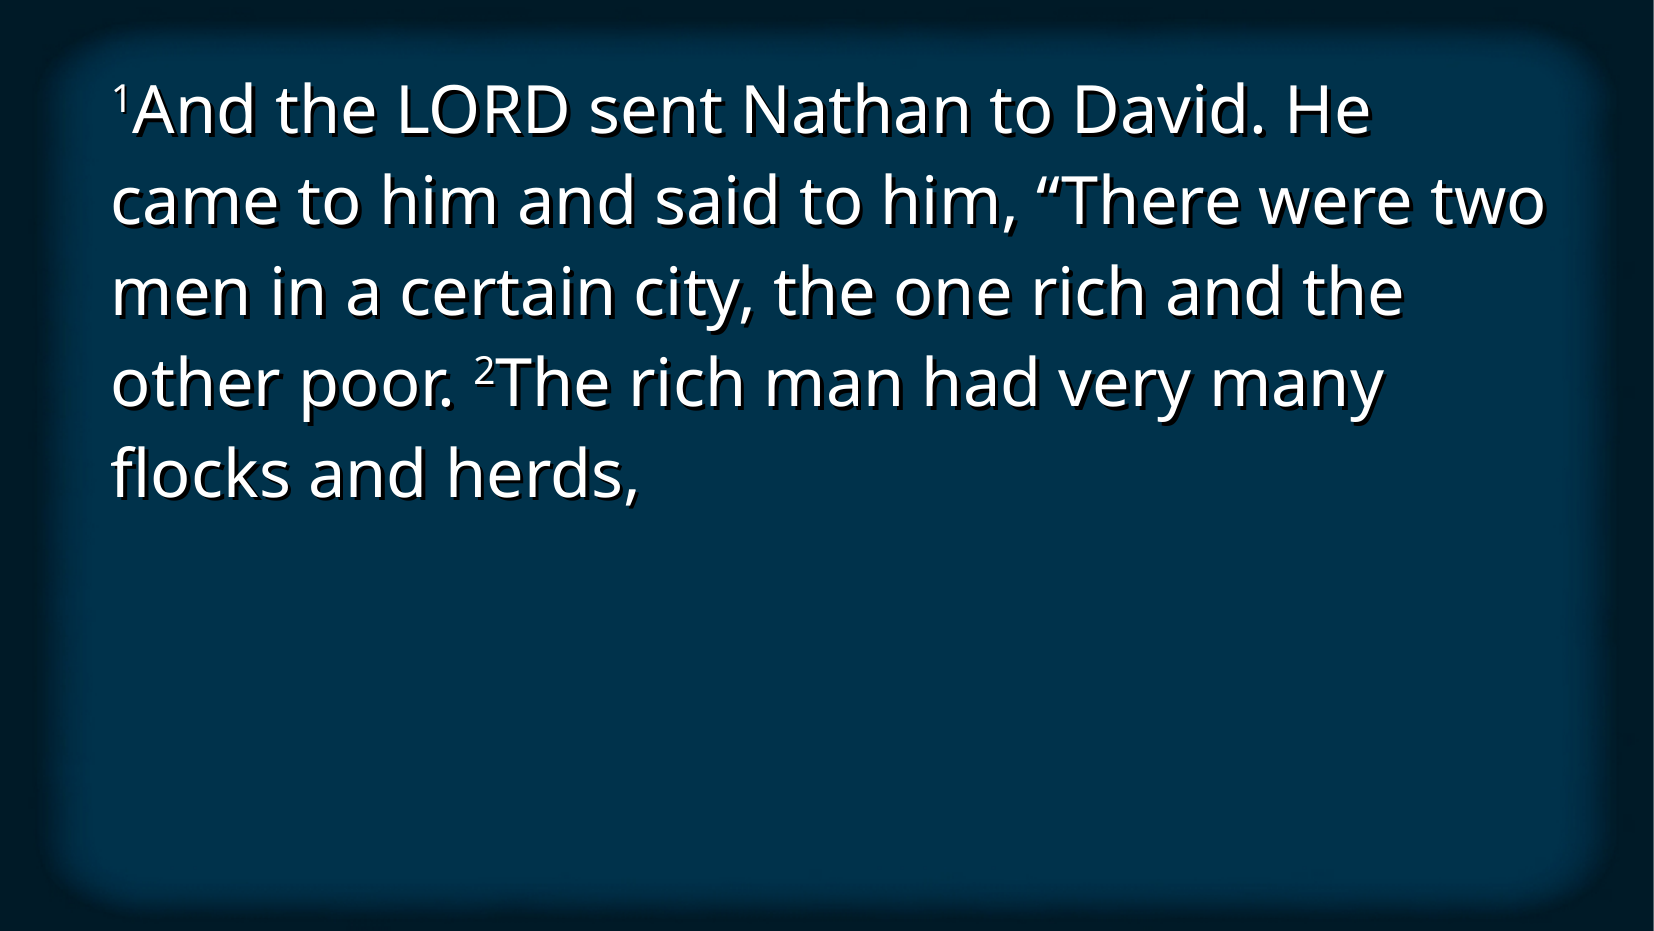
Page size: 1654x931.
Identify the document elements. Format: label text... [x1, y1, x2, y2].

picture [0, 0, 1654, 931]
text_box 1And the LORD sent Nathan to David. He came to him and said to him, “There were two men in a certain city, the one rich and the other poor. 2The rich man had very many flocks and herds, [96, 55, 1567, 427]
